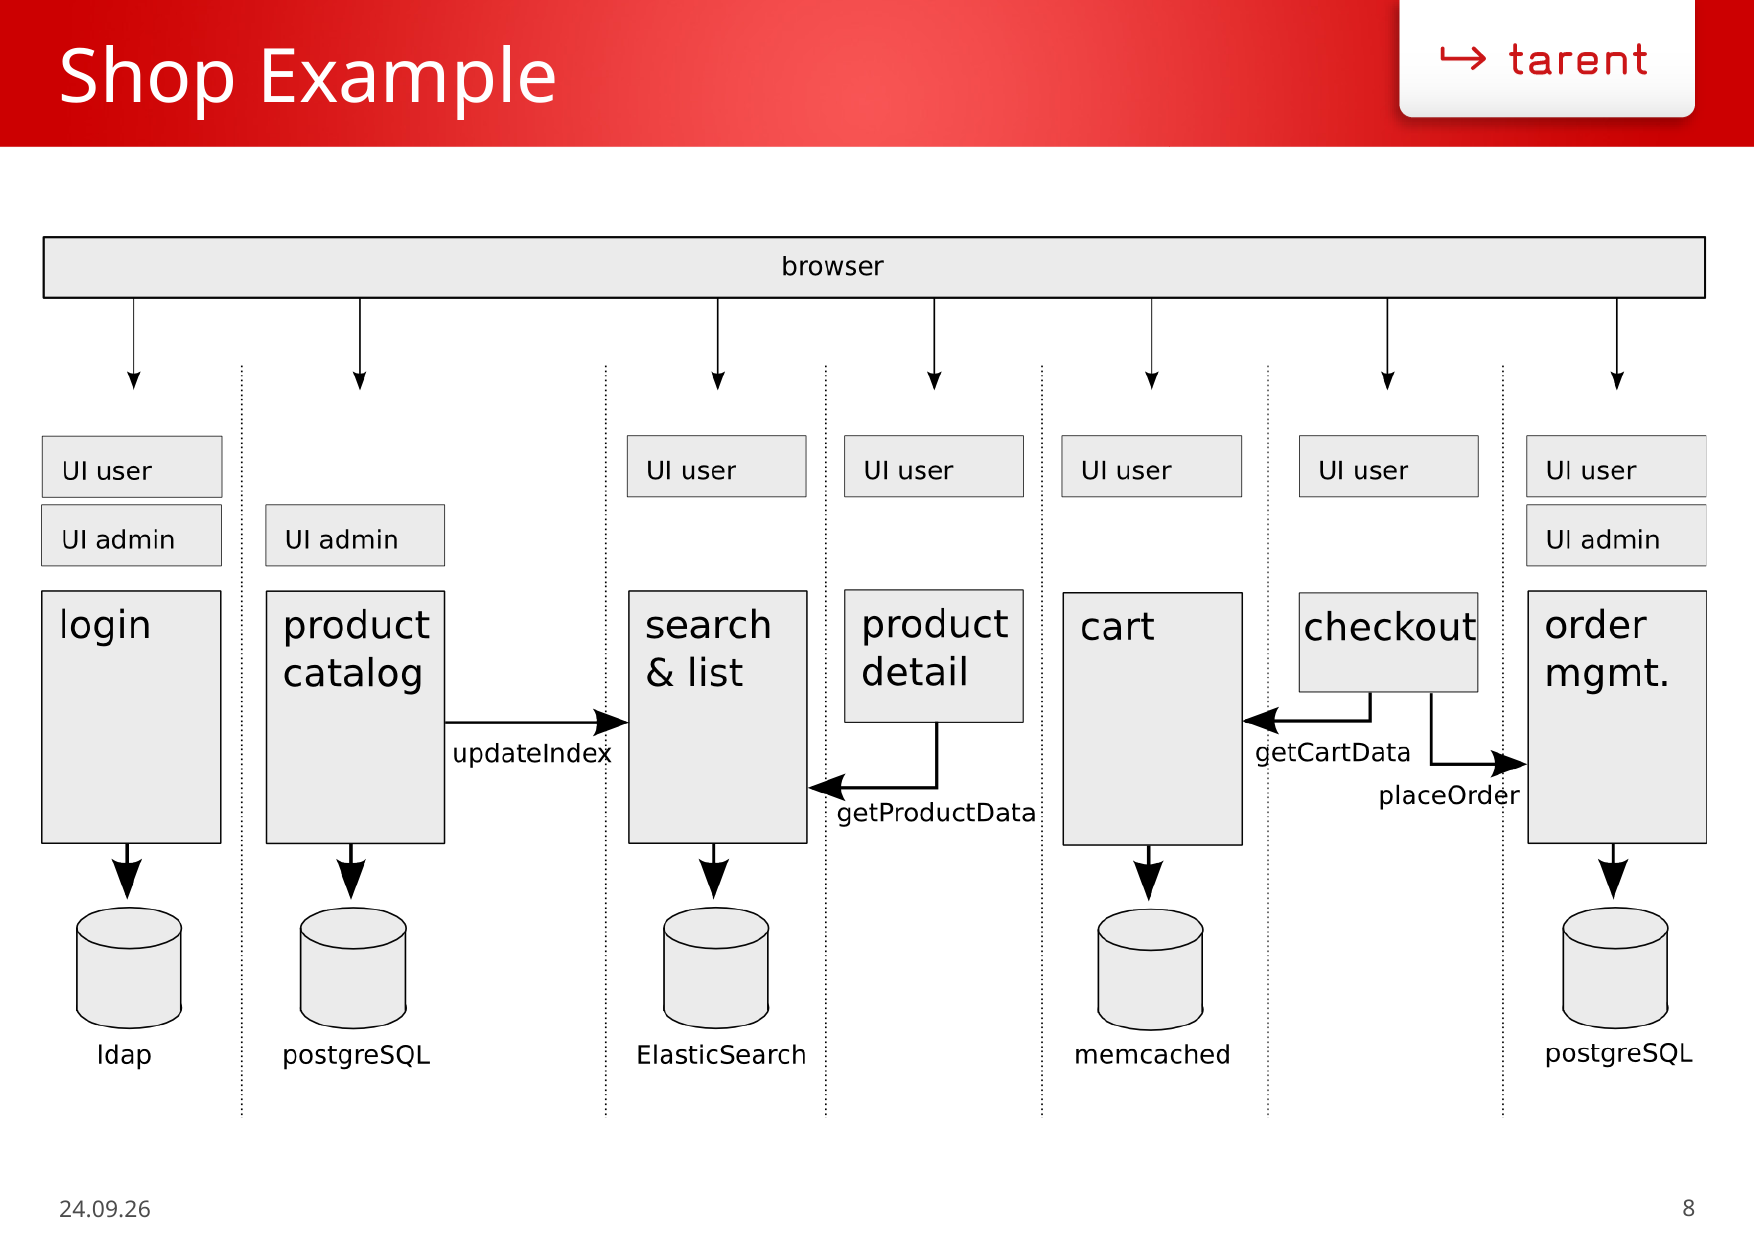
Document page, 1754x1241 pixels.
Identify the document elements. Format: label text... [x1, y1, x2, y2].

title Shop Example [59, 0, 1638, 177]
picture [0, 0, 1754, 1240]
